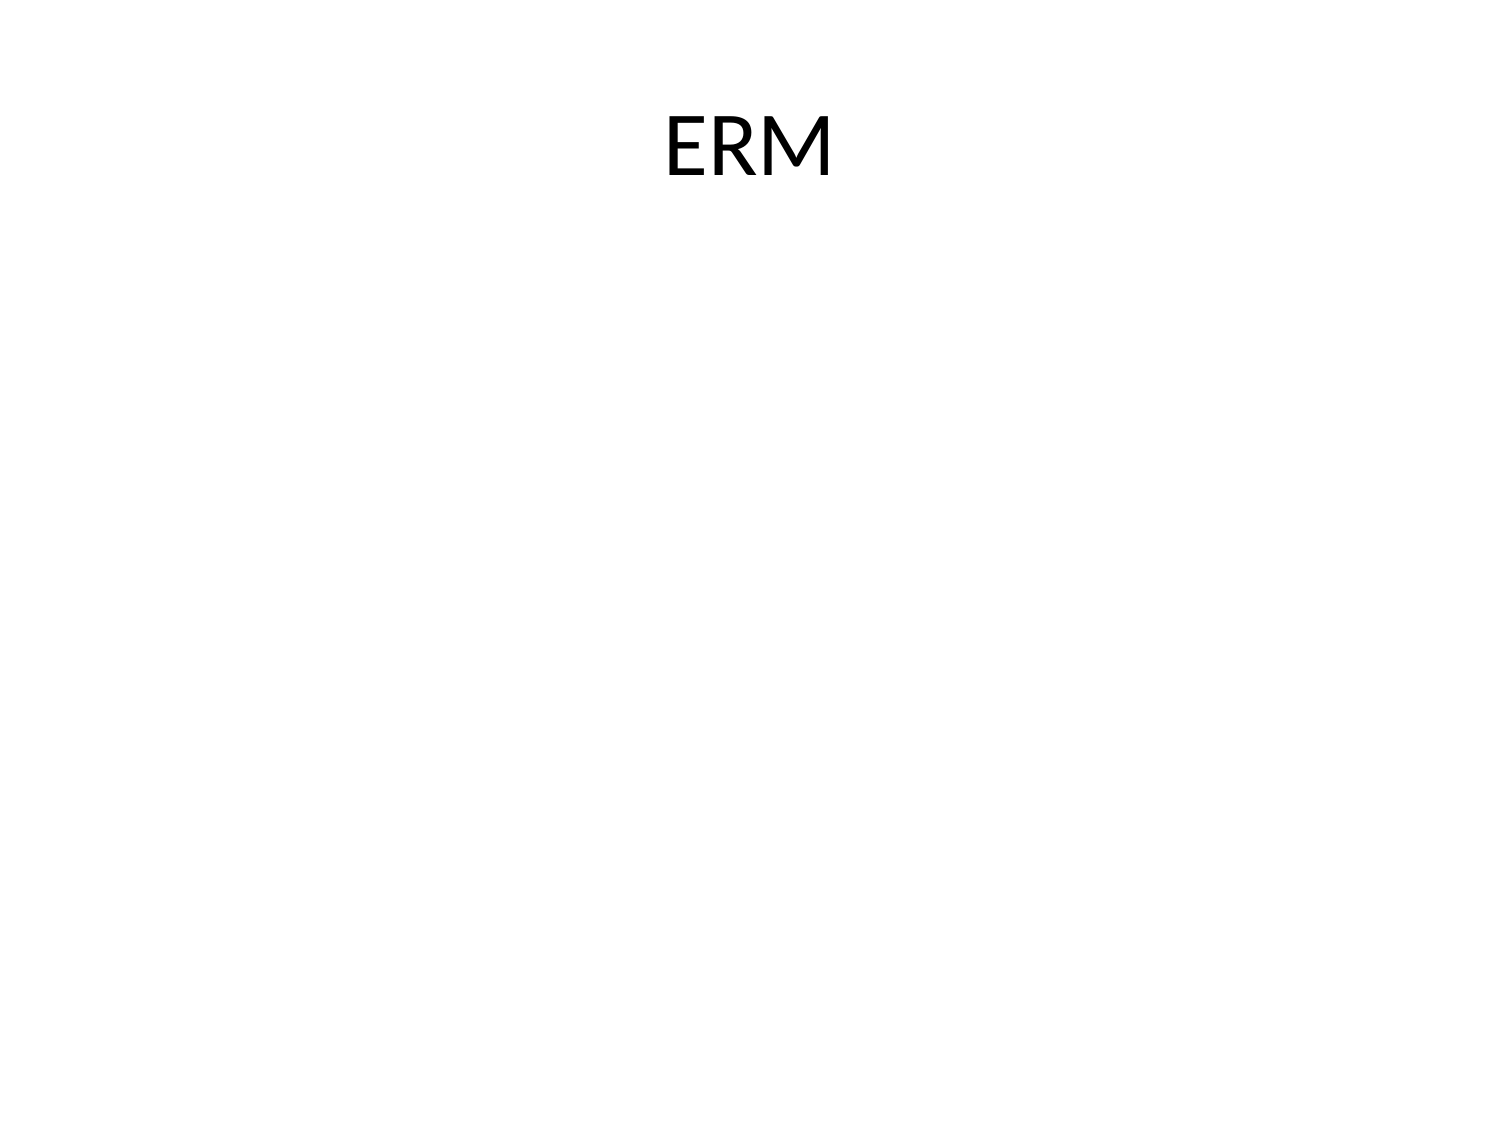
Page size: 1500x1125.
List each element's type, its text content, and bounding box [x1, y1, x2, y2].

text_box ERM [74, 45, 1425, 233]
